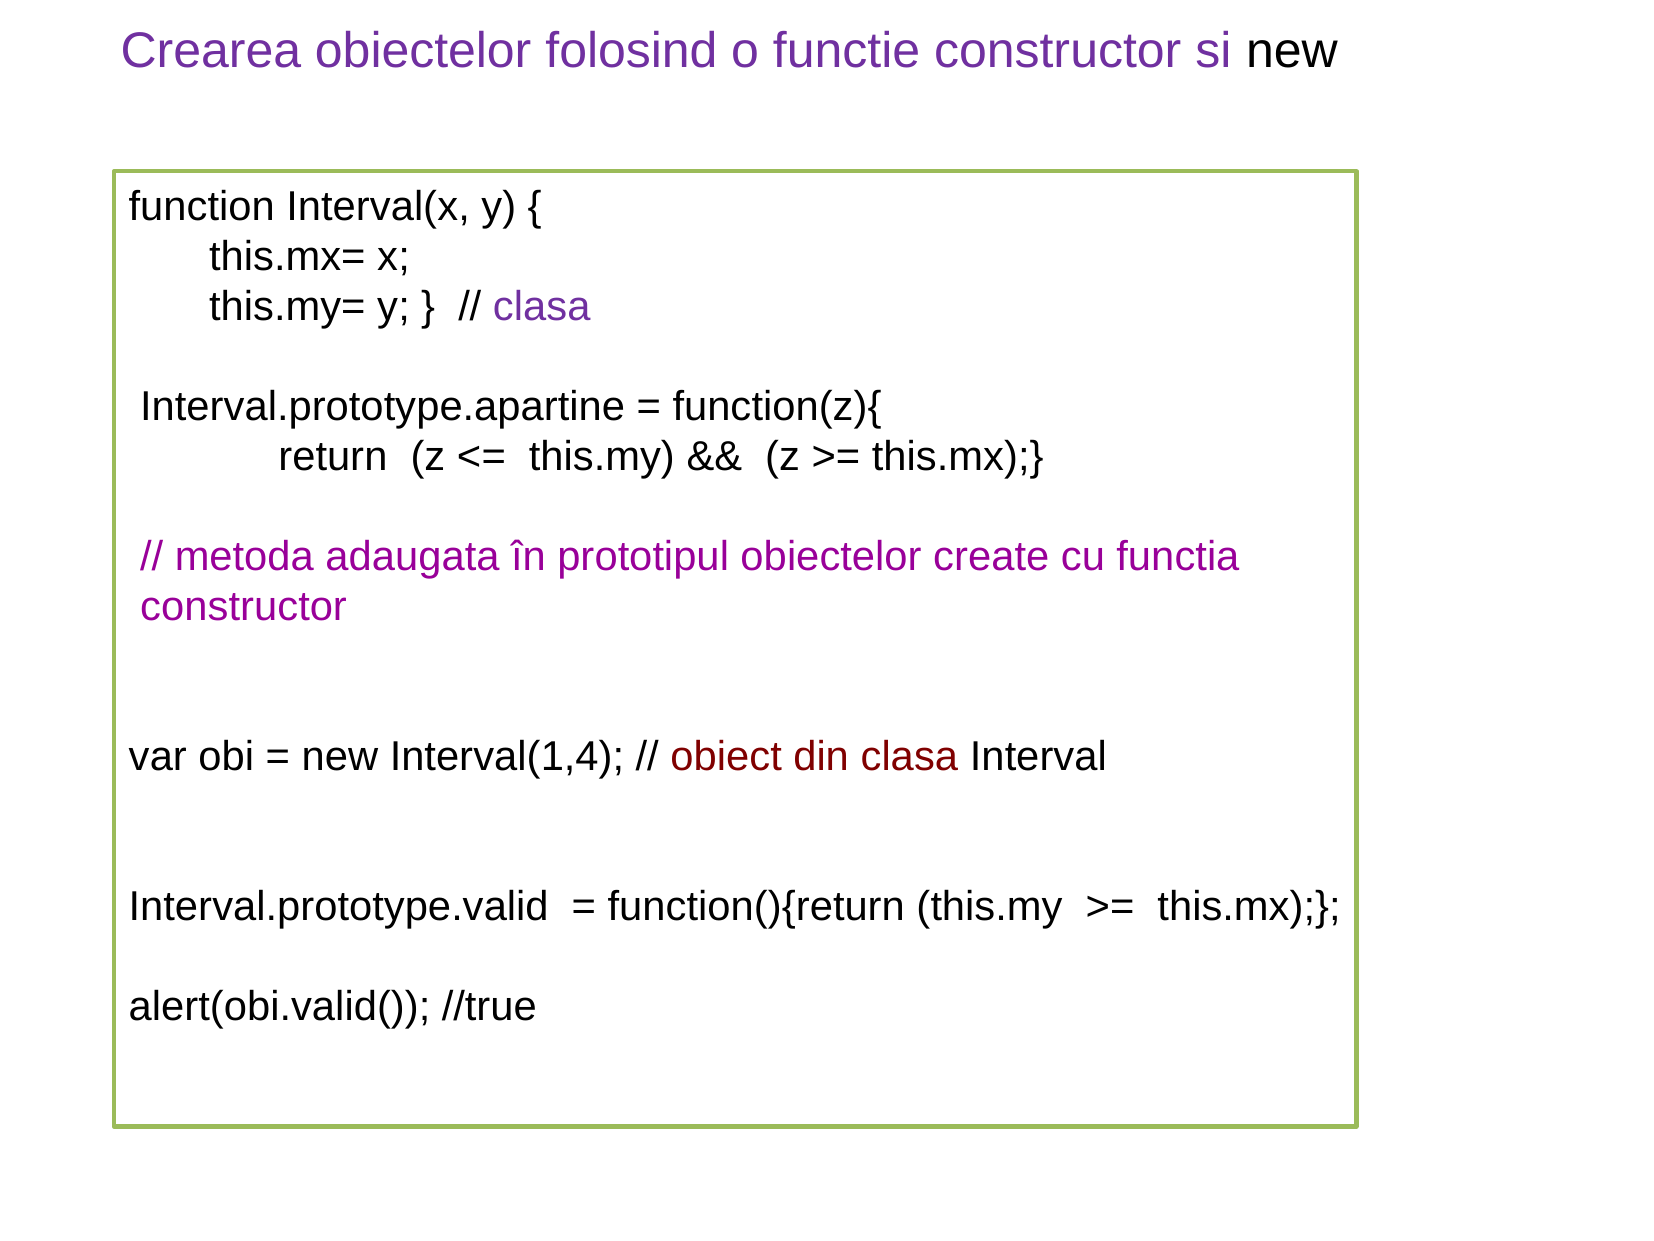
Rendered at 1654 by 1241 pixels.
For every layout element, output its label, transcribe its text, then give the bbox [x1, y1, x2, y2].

text_box function Interval(x, y) { this.mx= x; this.my= y; } // clasa Interval.prototype.apartine = function(z){ return (z <= this.my) && (z >= this.mx);} // metoda adaugata în prototipul obiectelor create cu functia constructor var obi = new Interval(1,4); // obiect din clasa Interval Interval.prototype.valid = function(){return (this.my >= this.mx);}; alert(obi.valid()); //true [113, 171, 1357, 1127]
text_box Crearea obiectelor folosind o functie constructor si new [105, 10, 1654, 356]
